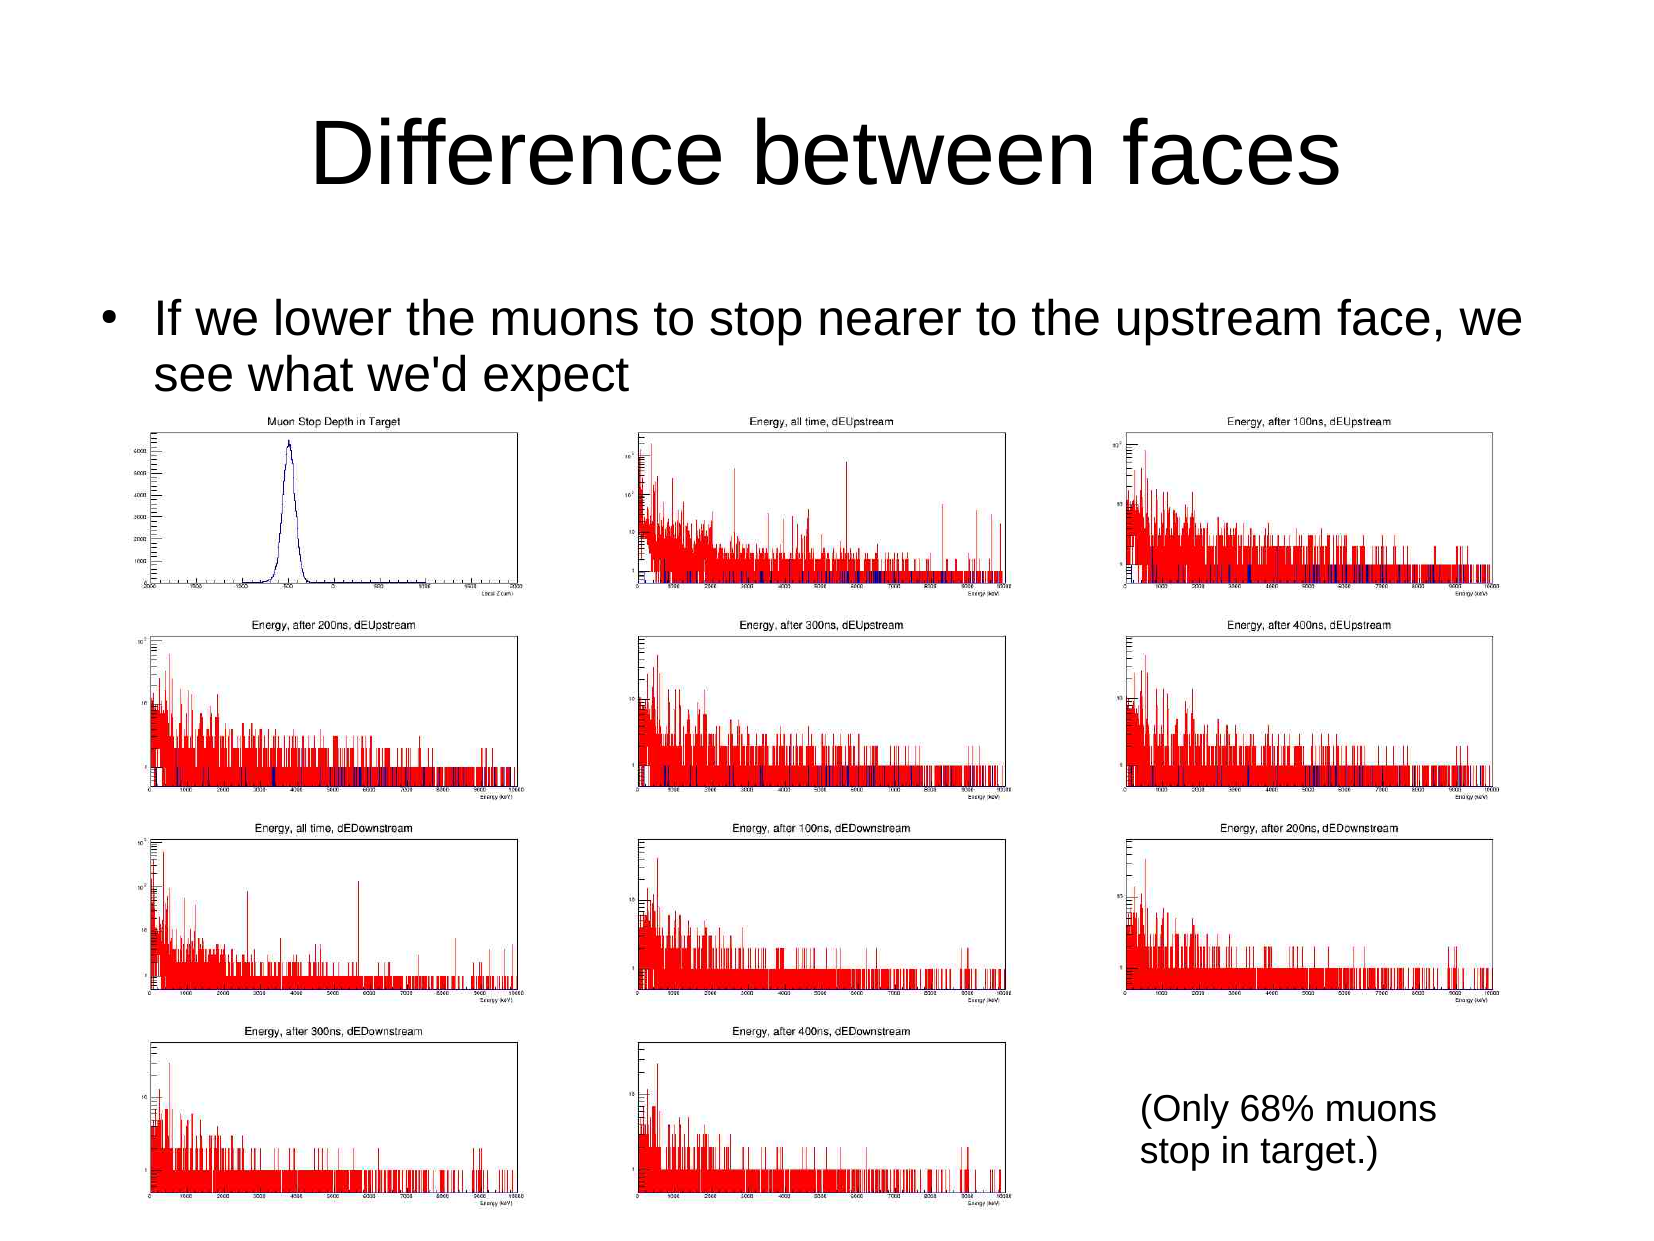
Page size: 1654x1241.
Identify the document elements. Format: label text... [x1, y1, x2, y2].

title Difference between faces [82, 49, 1571, 257]
list If we lower the muons to stop nearer to the upstream face, we see what we'd expect [82, 290, 1571, 436]
picture [90, 406, 1553, 1219]
text_box (Only 68% muons stop in target.) [1125, 1080, 1486, 1179]
